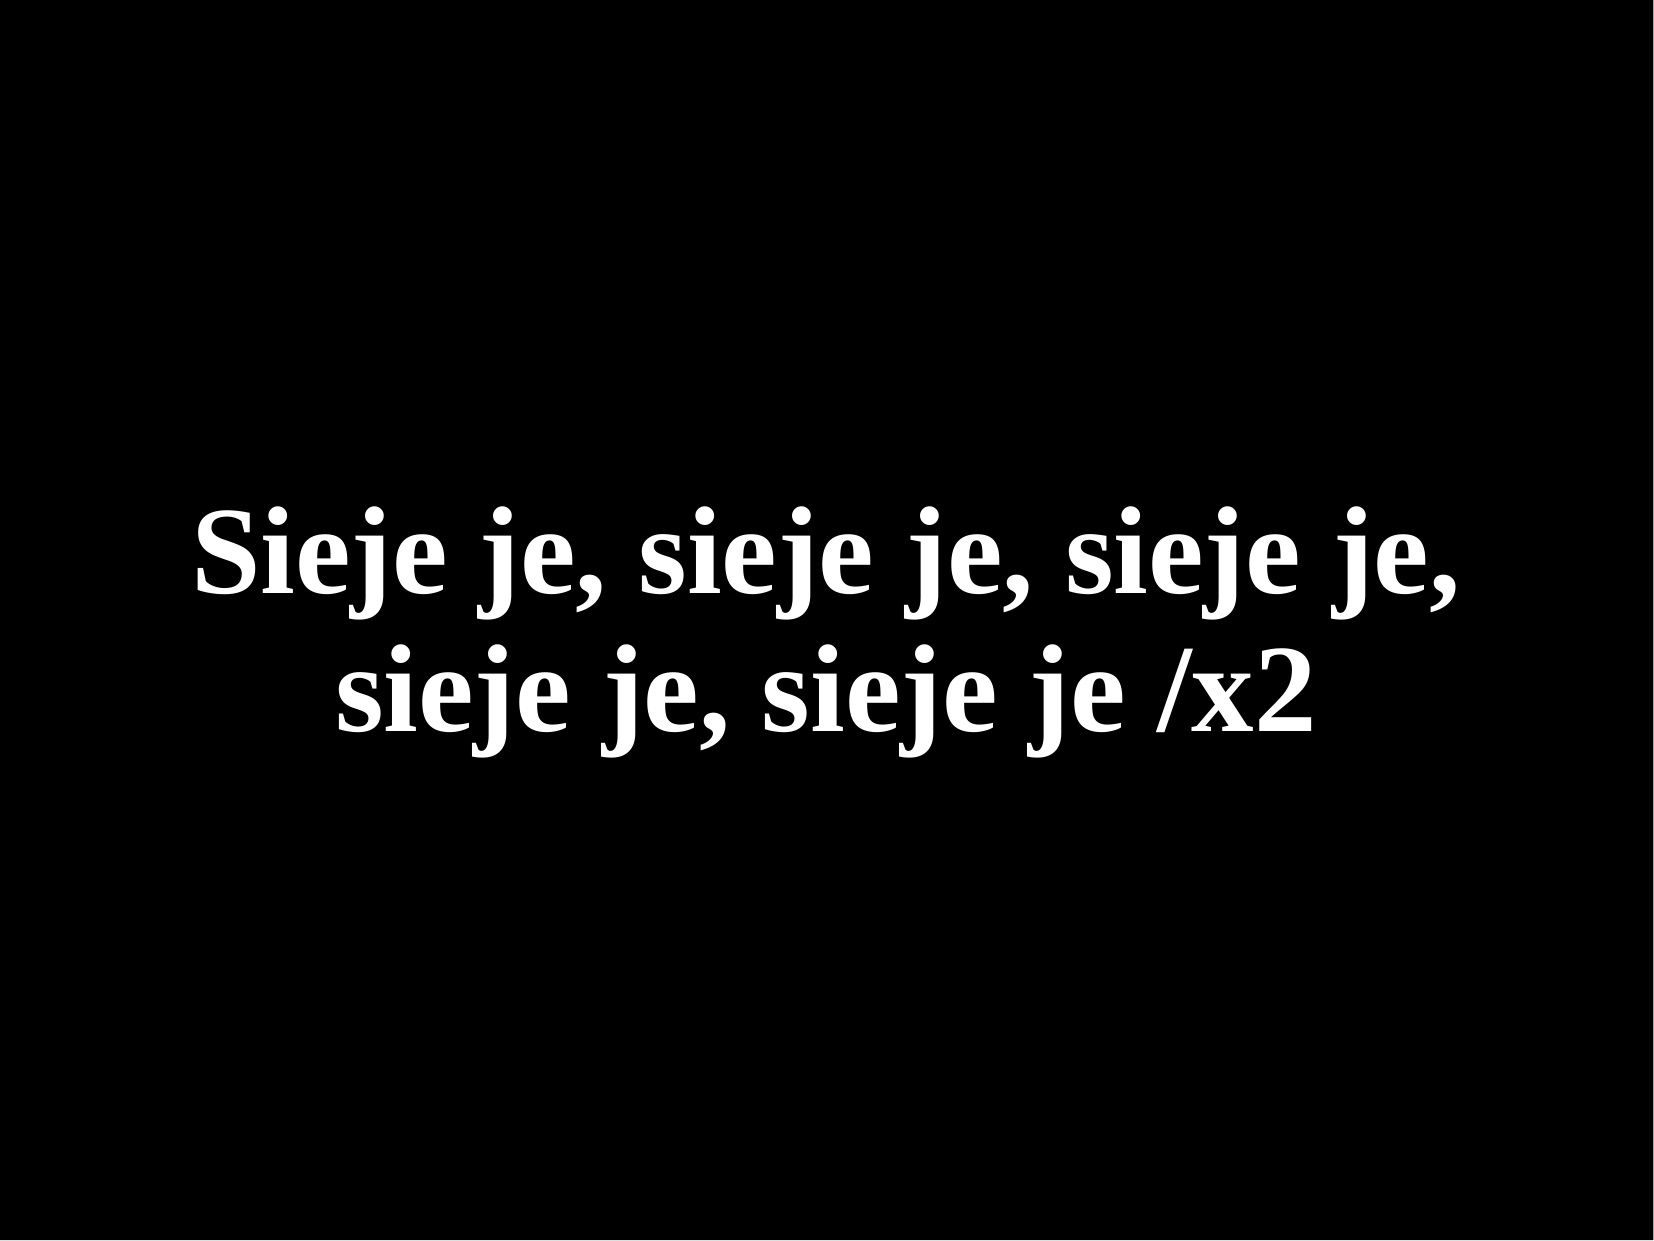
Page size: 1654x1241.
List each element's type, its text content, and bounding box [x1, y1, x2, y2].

title Sieje je, sieje je, sieje je, sieje je, sieje je /x2 [0, 0, 1654, 1241]
